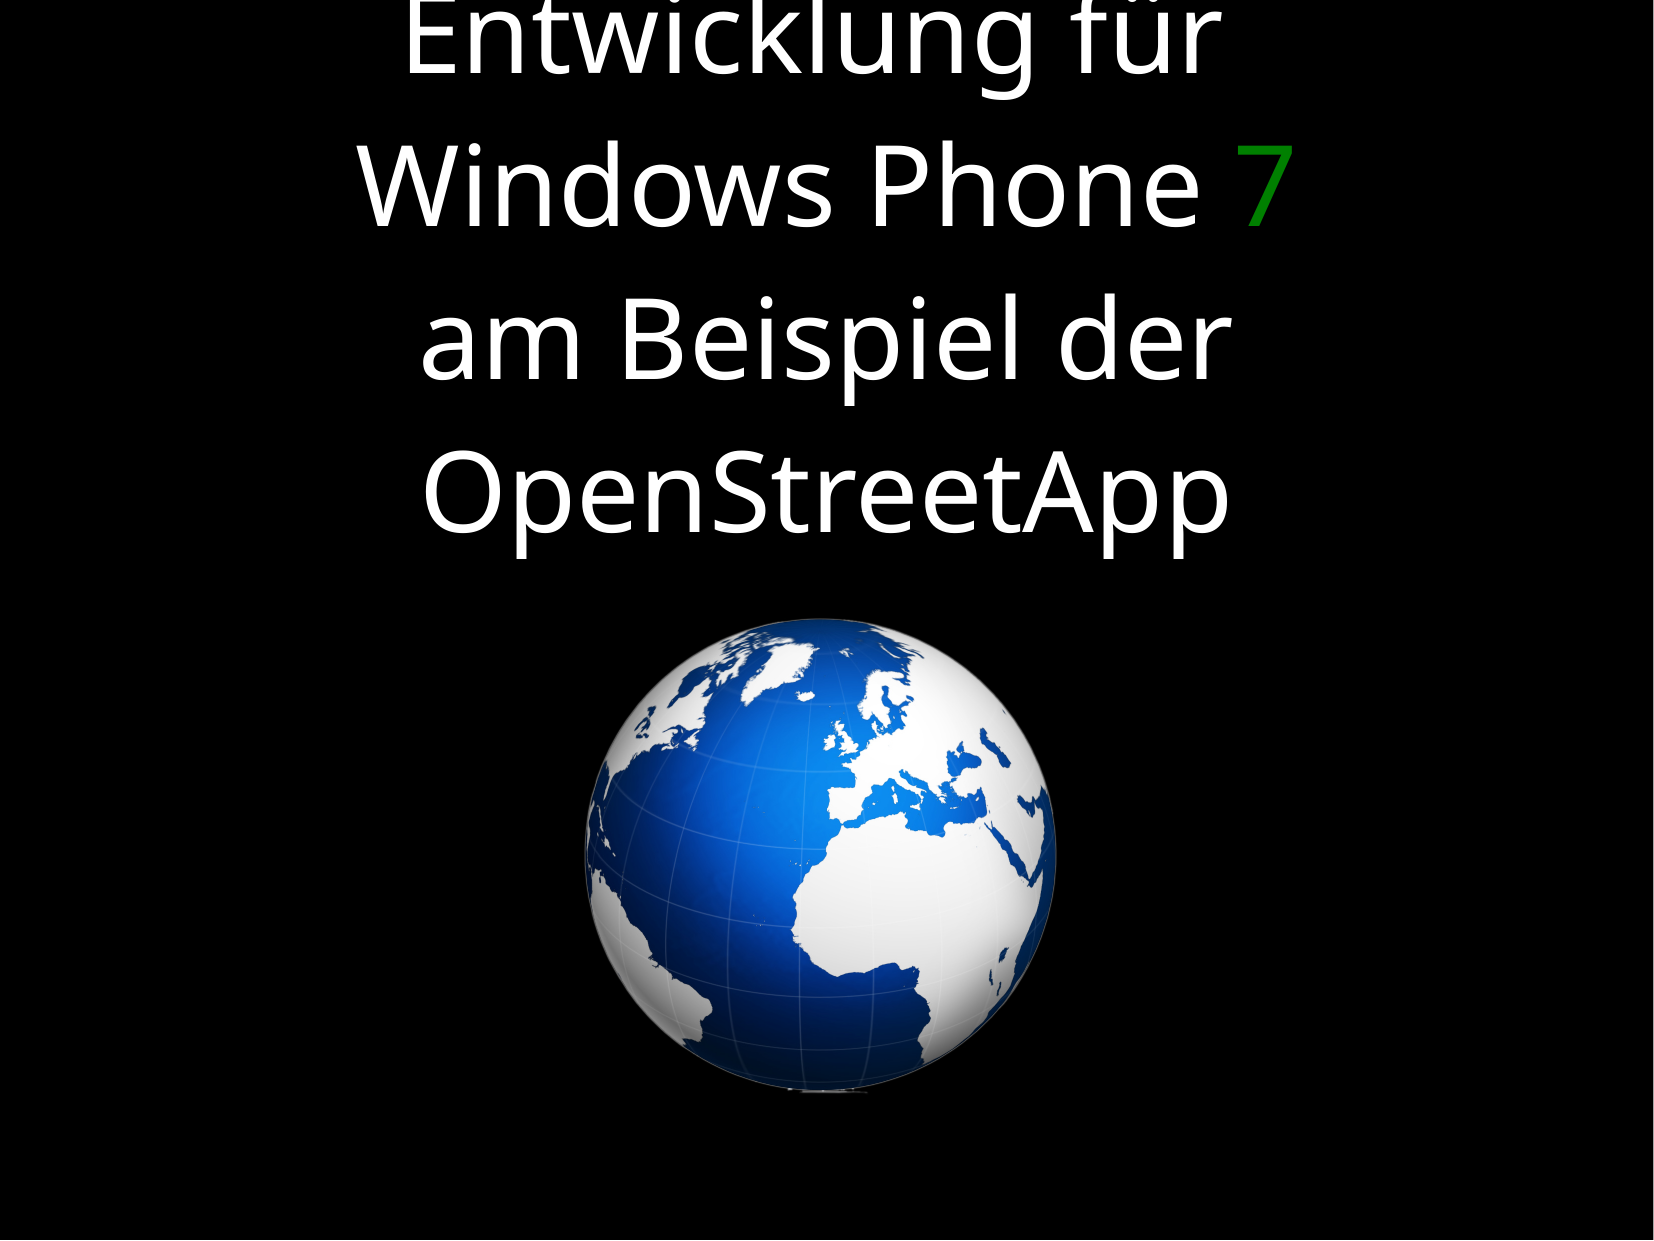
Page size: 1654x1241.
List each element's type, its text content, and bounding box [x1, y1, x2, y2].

title Entwicklung für Windows Phone 7 am Beispiel der OpenStreetApp [29, 34, 1624, 484]
subtitle [82, 290, 1571, 1109]
picture [578, 614, 1063, 1096]
